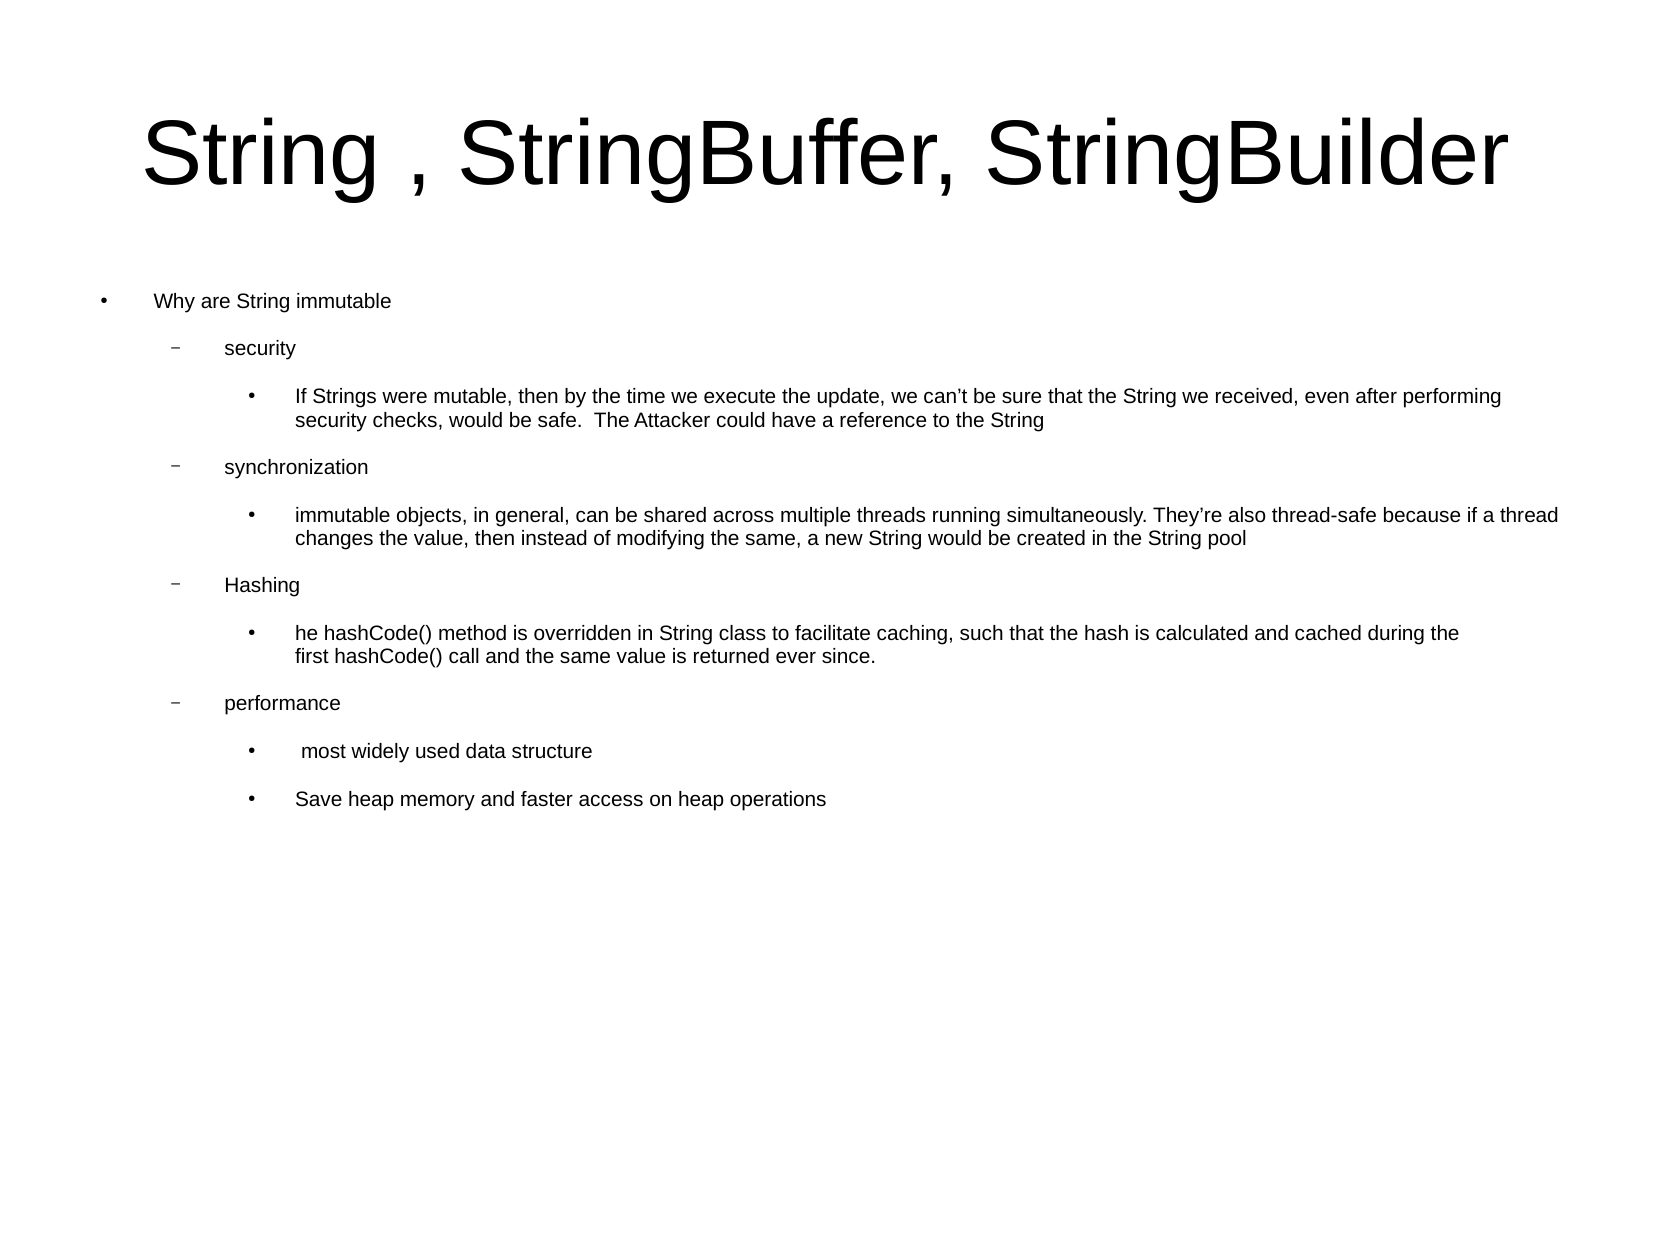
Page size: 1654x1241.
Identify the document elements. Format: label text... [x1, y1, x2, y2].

title String , StringBuffer, StringBuilder [82, 49, 1571, 257]
list Why are String immutable security If Strings were mutable, then by the time we execute the update, we can’t be sure that the String we received, even after performing security checks, would be safe. The Attacker could have a reference to the String synchronization immutable objects, in general, can be shared across multiple threads running simultaneously. They’re also thread-safe because if a thread changes the value, then instead of modifying the same, a new String would be created in the String pool Hashing he hashCode() method is overridden in String class to facilitate caching, such that the hash is calculated and cached during the first hashCode() call and the same value is returned ever since. performance most widely used data structure Save heap memory and faster access on heap operations [82, 290, 1571, 1010]
